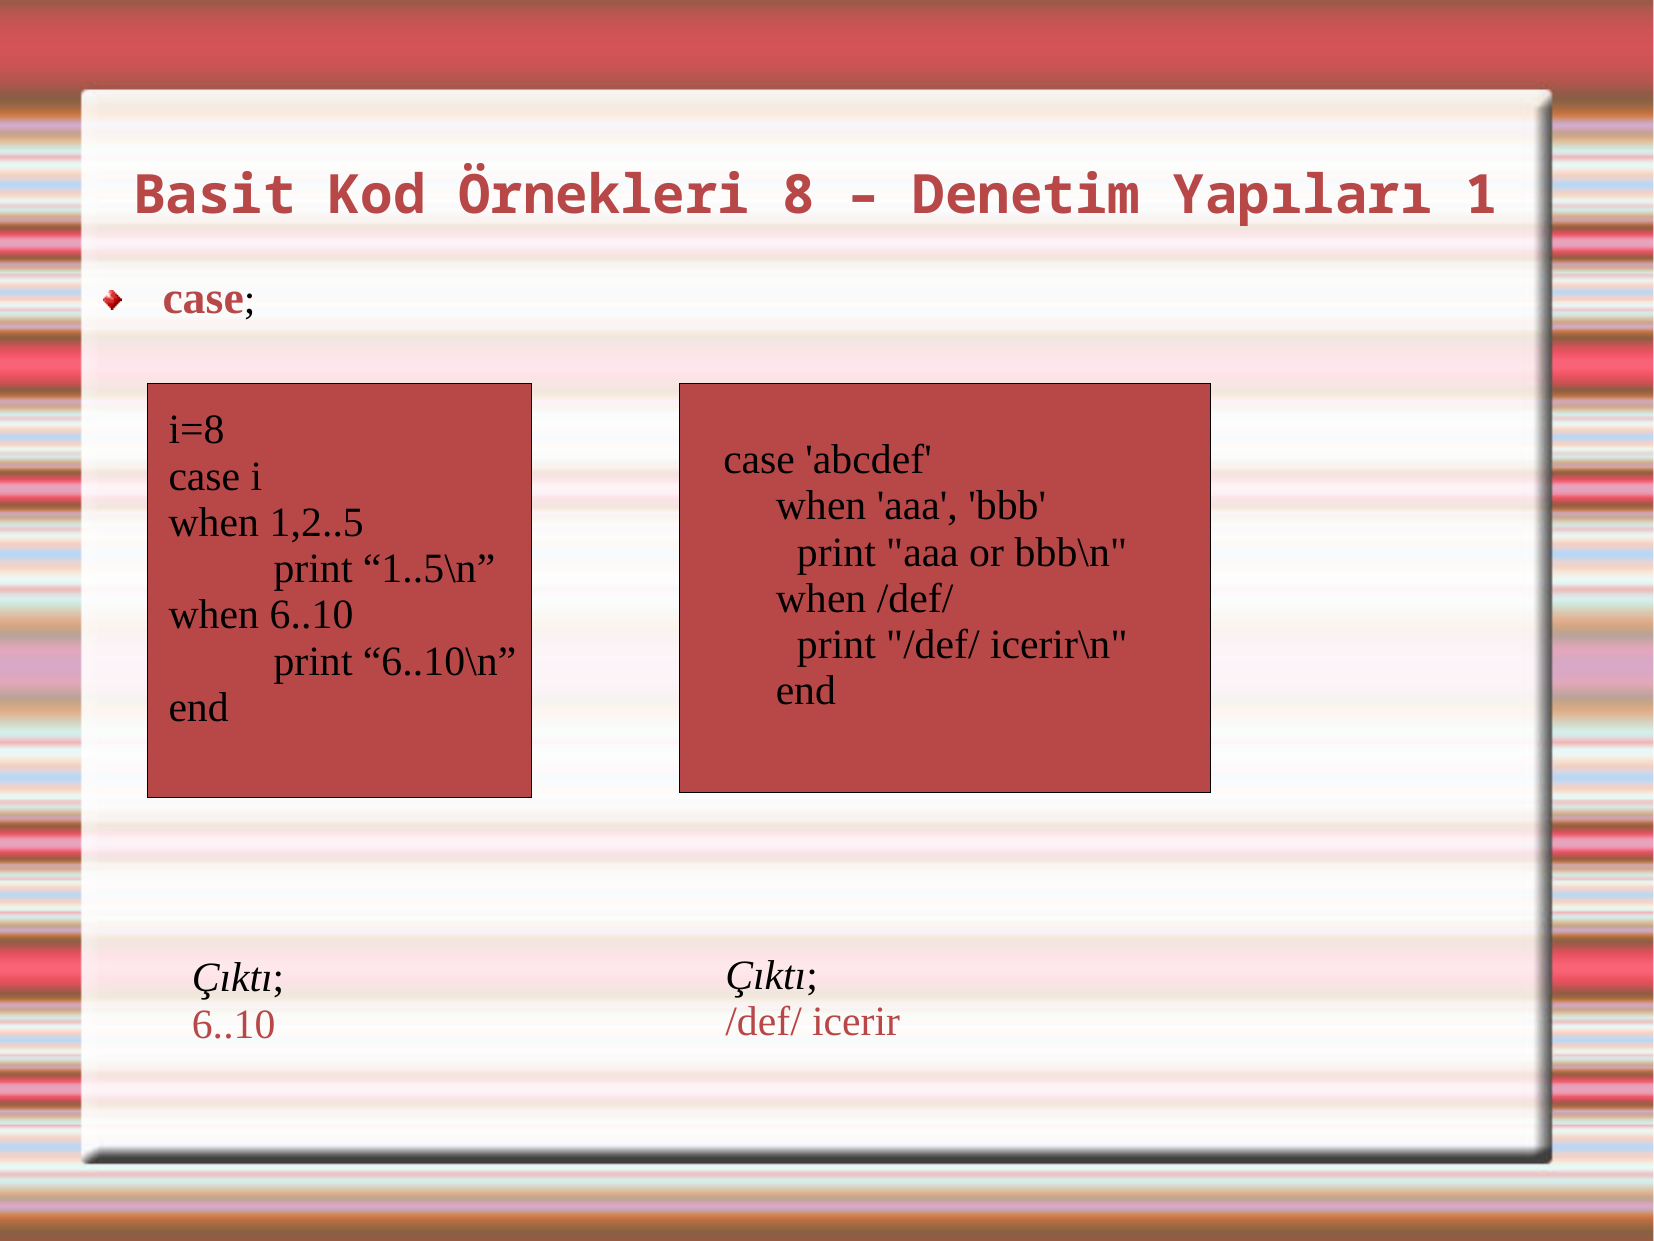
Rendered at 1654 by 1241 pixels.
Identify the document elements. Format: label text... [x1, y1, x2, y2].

text_box case 'abcdef' when 'aaa', 'bbb' print "aaa or bbb\n" when /def/ print "/def/ icerir\n" end [708, 428, 1182, 768]
text_box [679, 354, 1211, 793]
text_box Çıktı; /def/ icerir [710, 944, 916, 1099]
text_box case; [147, 265, 325, 383]
text_box [147, 383, 532, 798]
text_box Basit Kod Örnekleri 8 – Denetim Yapıları 1 [118, 147, 1513, 226]
text_box Çıktı; 6..10 [177, 947, 384, 1055]
picture [0, 0, 1654, 1241]
text_box i=8 case i when 1,2..5 print “1..5\n” when 6..10 print “6..10\n” end [153, 399, 532, 785]
